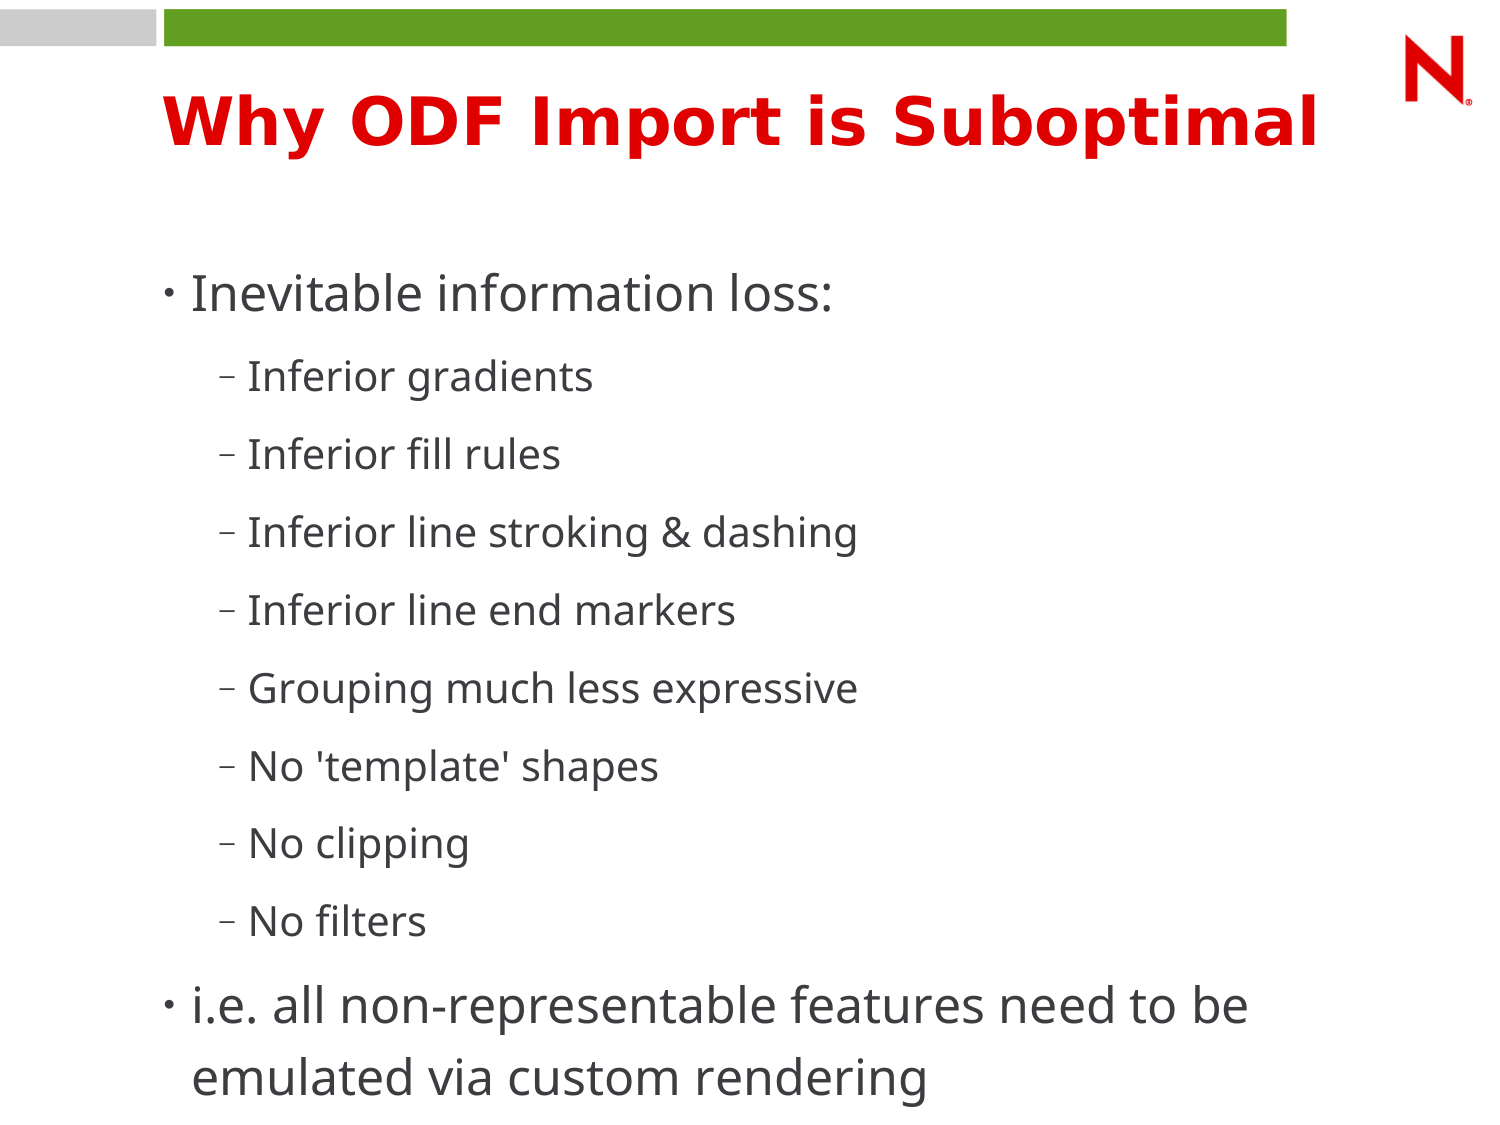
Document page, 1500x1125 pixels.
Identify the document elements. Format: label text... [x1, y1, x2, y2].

list Inevitable information loss: Inferior gradients Inferior fill rules Inferior line stroking & dashing Inferior line end markers Grouping much less expressive No 'template' shapes No clipping No filters i.e. all non-representable features need to be emulated via custom rendering [163, 254, 1404, 986]
picture [1403, 32, 1473, 107]
title Why ODF Import is Suboptimal [161, 41, 1383, 205]
